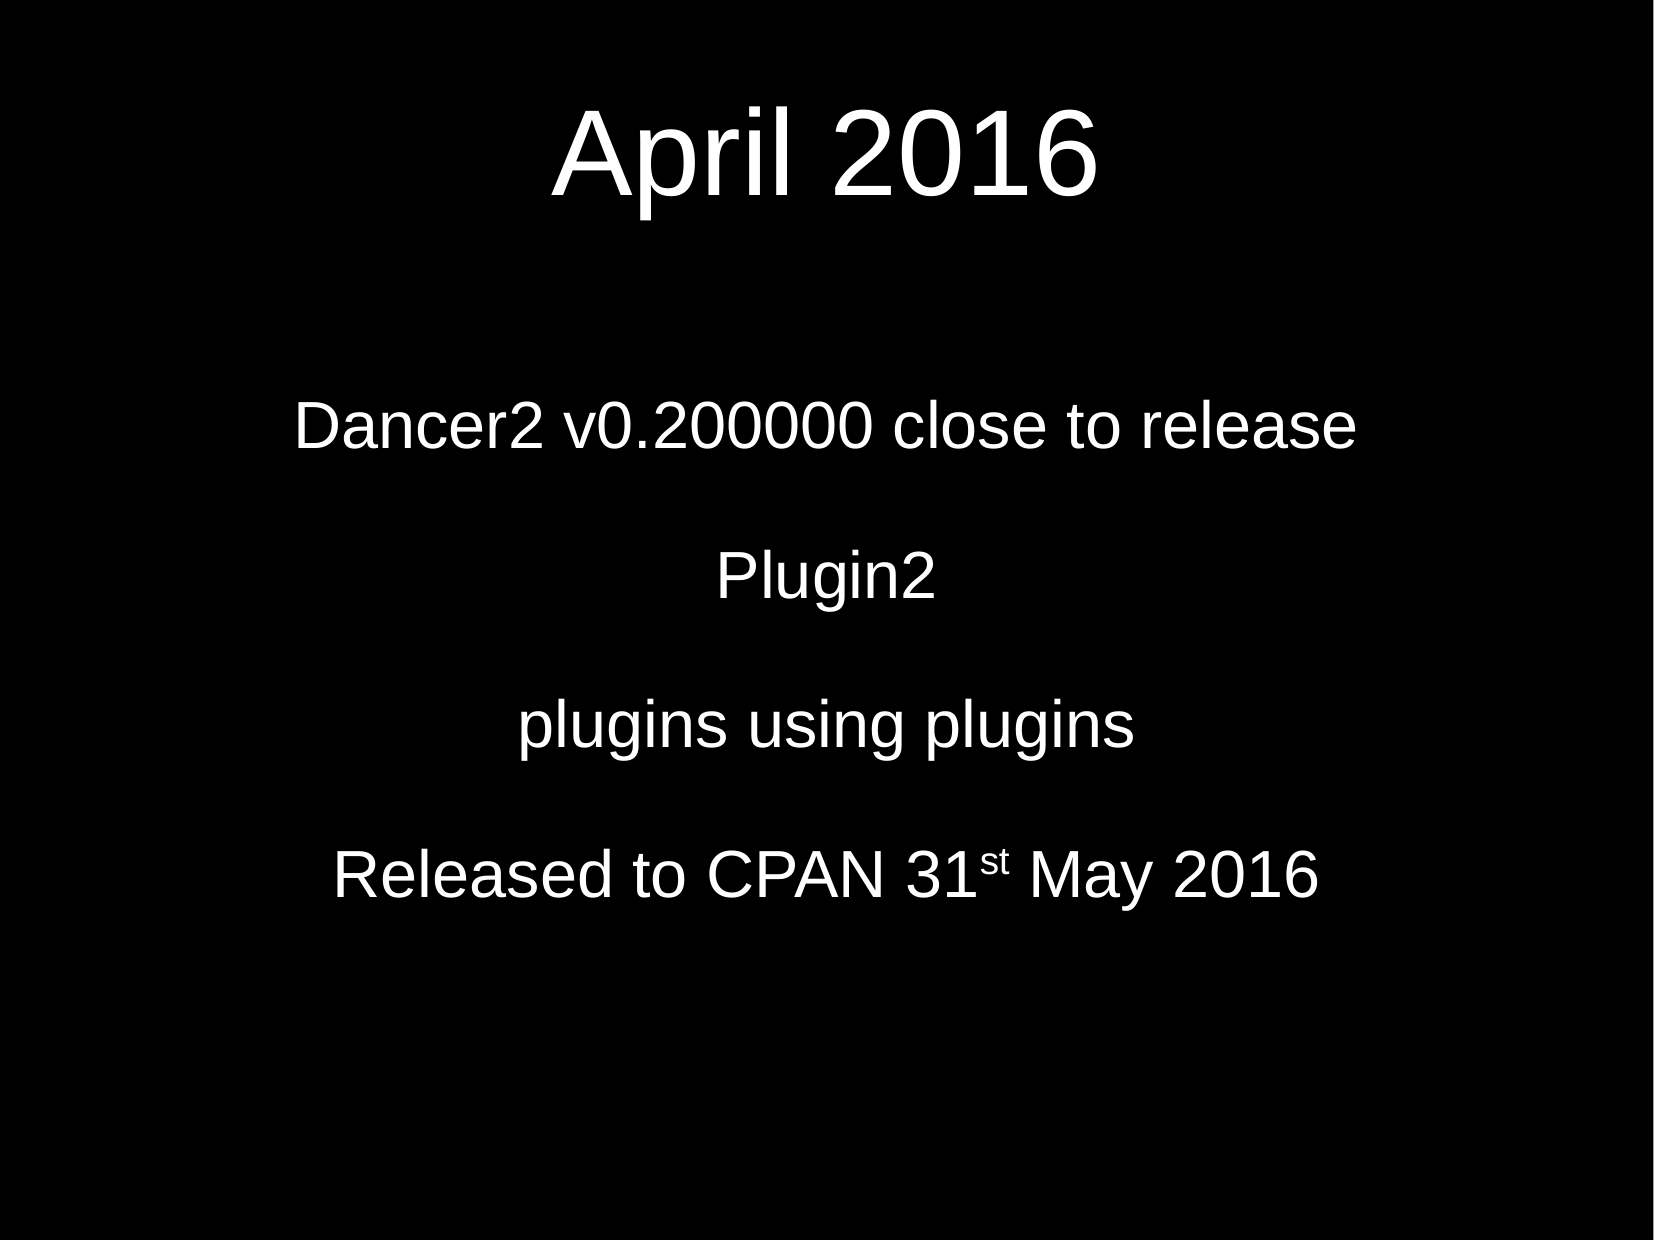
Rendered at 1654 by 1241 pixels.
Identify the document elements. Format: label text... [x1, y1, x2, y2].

title April 2016 [82, 49, 1571, 257]
subtitle Dancer2 v0.200000 close to release Plugin2 plugins using plugins Released to CPAN 31st May 2016 [82, 290, 1571, 1010]
